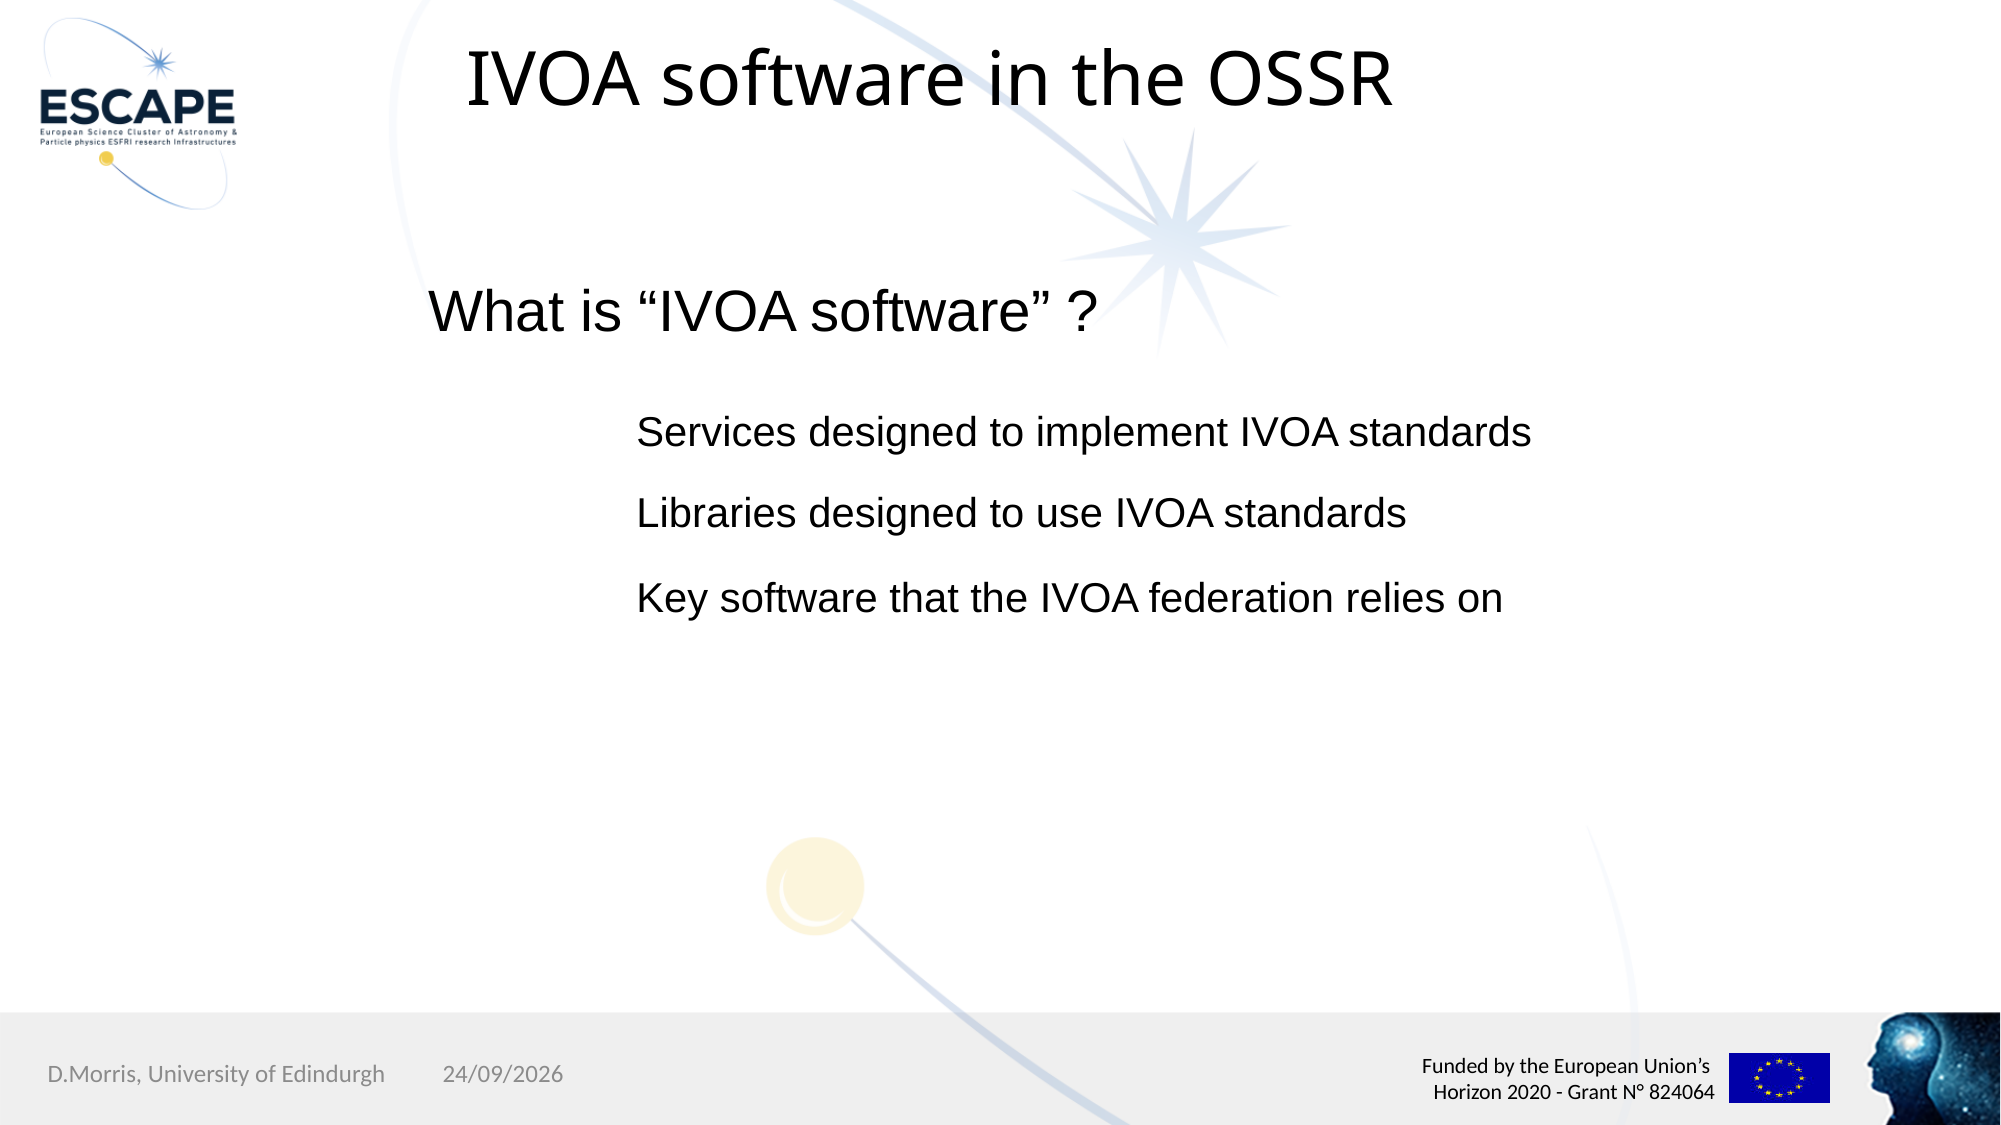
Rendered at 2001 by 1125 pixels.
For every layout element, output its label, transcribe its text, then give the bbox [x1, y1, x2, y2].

text_box What is “IVOA software” ? [413, 271, 1115, 352]
footer D.Morris, University of Edindurgh [32, 1042, 414, 1103]
picture [0, 0, 2001, 1125]
text_box Services designed to implement IVOA standards [621, 401, 1548, 463]
title IVOA software in the OSSR [450, 11, 1489, 150]
slide_number 21/05/2021 [427, 1042, 684, 1103]
text_box Libraries designed to use IVOA standards [621, 482, 1423, 544]
text_box Key software that the IVOA federation relies on [621, 566, 1519, 629]
